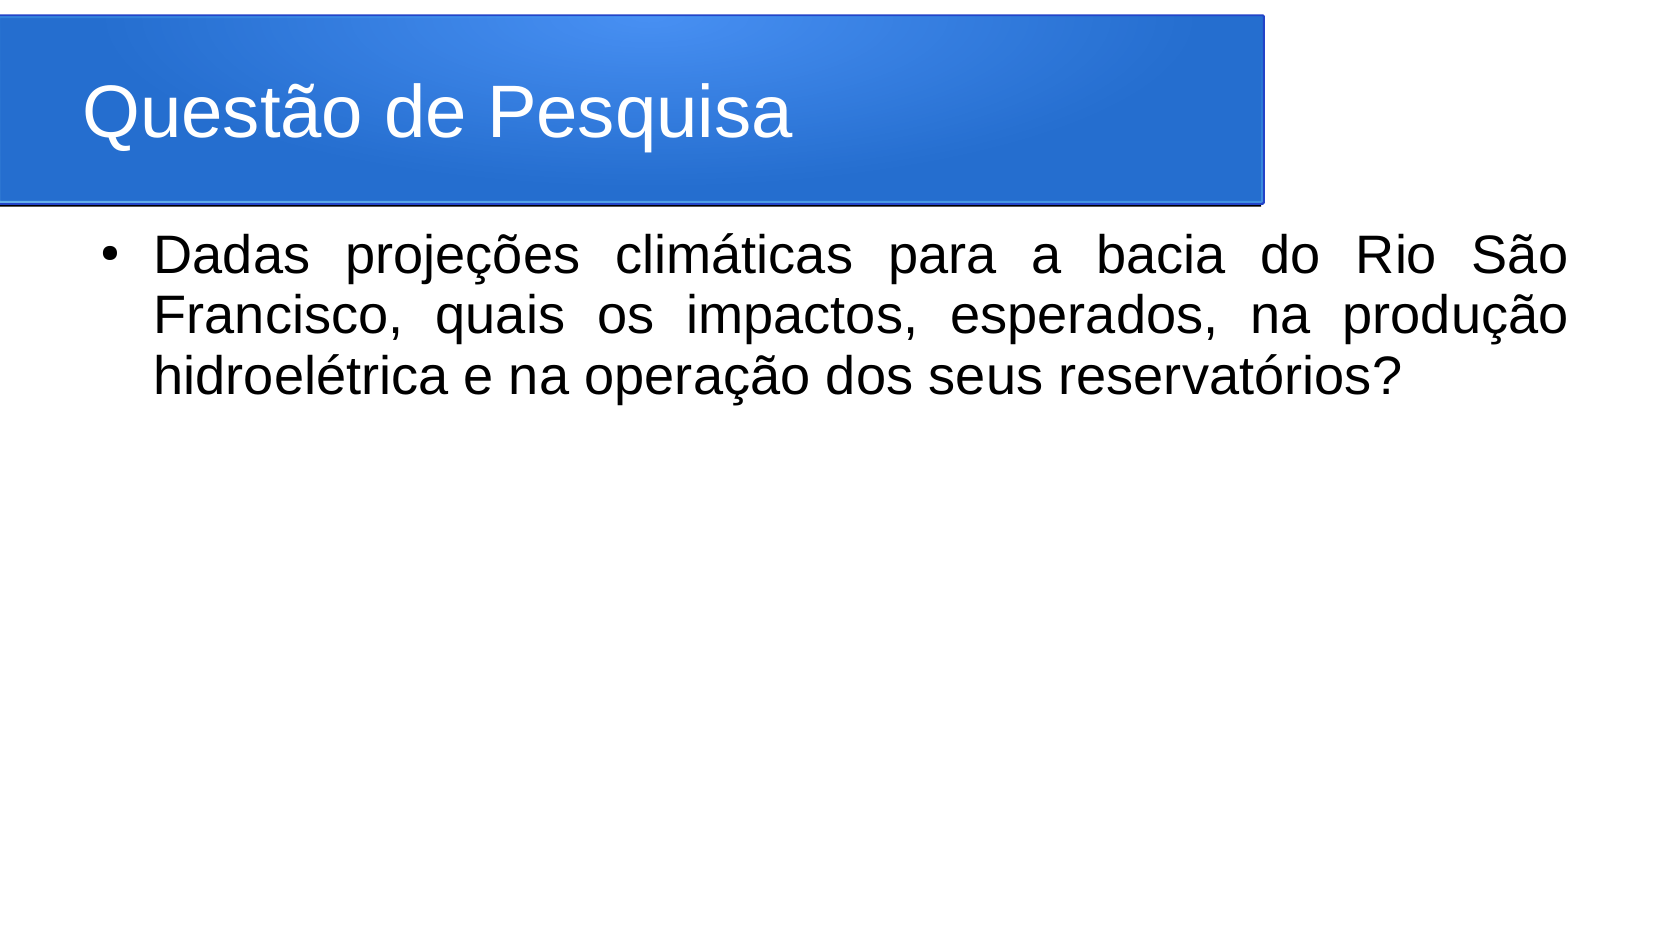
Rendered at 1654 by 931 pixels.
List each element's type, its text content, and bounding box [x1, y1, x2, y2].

list Dadas projeções climáticas para a bacia do Rio São Francisco, quais os impactos, esperados, na produção hidroelétrica e na operação dos seus reservatórios? [82, 224, 1571, 764]
title Questão de Pesquisa [82, 35, 1235, 189]
